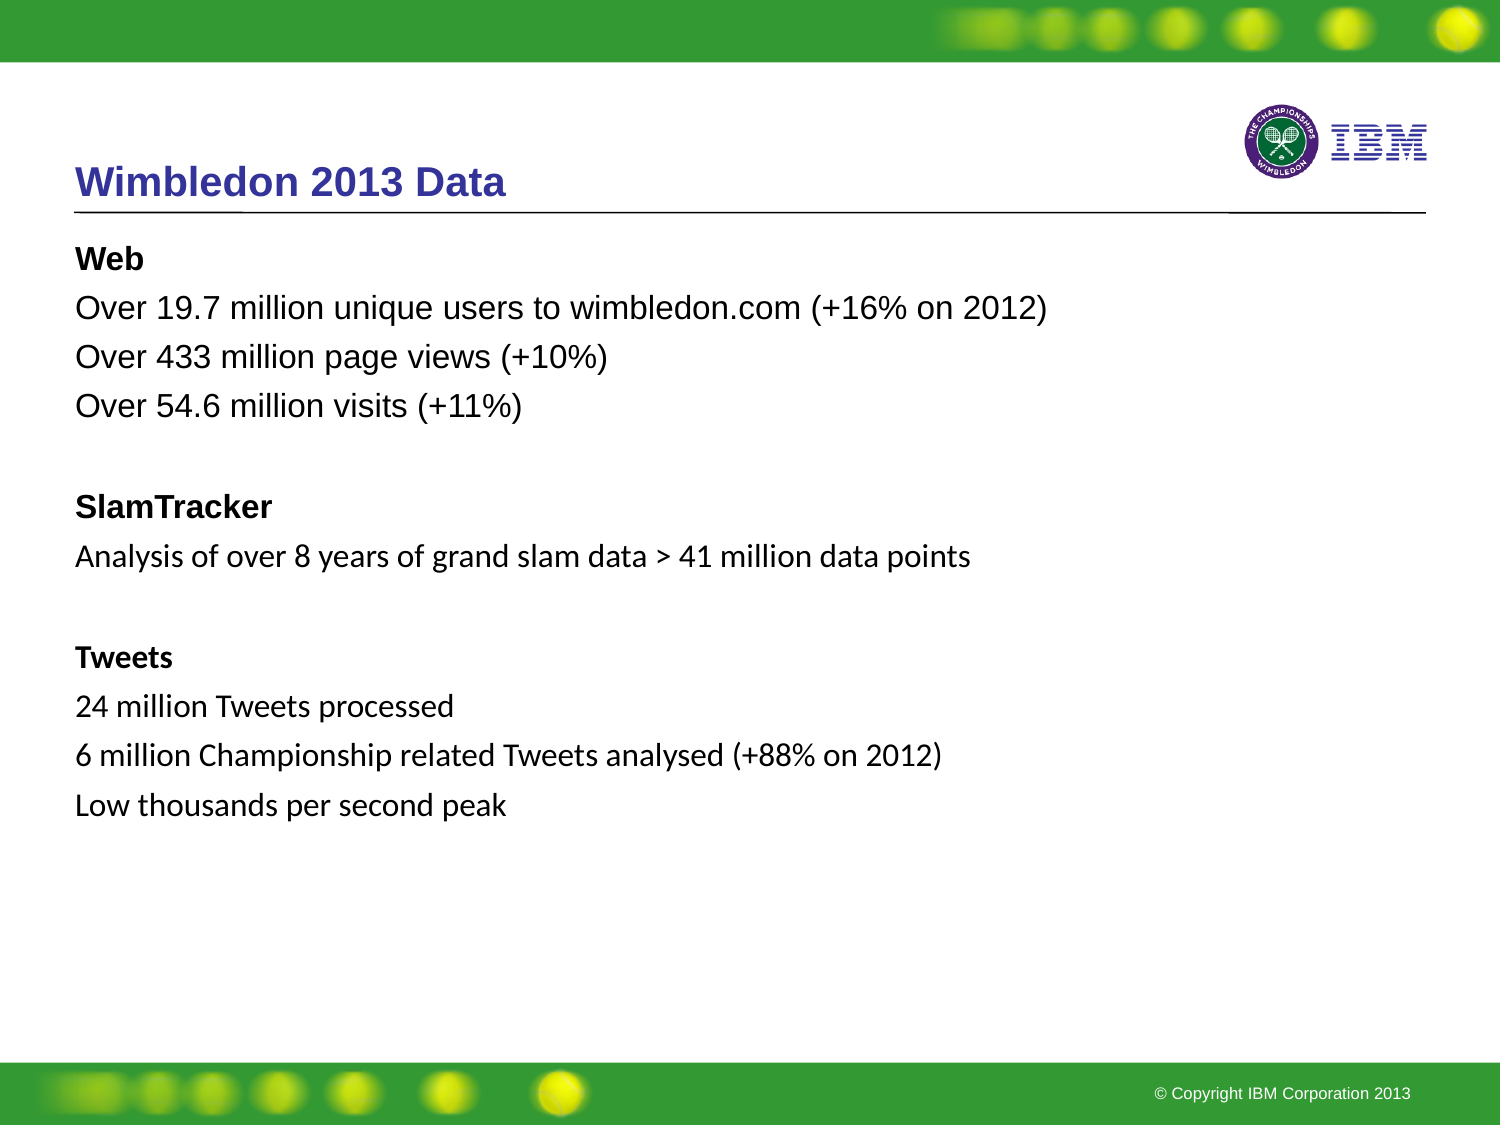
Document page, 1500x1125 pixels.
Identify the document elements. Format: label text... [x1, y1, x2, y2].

picture [5, 1068, 595, 1120]
picture [1425, 117, 1432, 165]
picture [903, 4, 1492, 55]
title Wimbledon 2013 Data [75, 75, 1425, 213]
list Web Over 19.7 million unique users to wimbledon.com (+16% on 2012) Over 433 million page views (+10%) Over 54.6 million visits (+11%) SlamTracker Analysis of over 8 years of grand slam data > 41 million data points Tweets 24 million Tweets processed 6 million Championship related Tweets analysed (+88% on 2012) Low thousands per second peak [75, 229, 1425, 1037]
